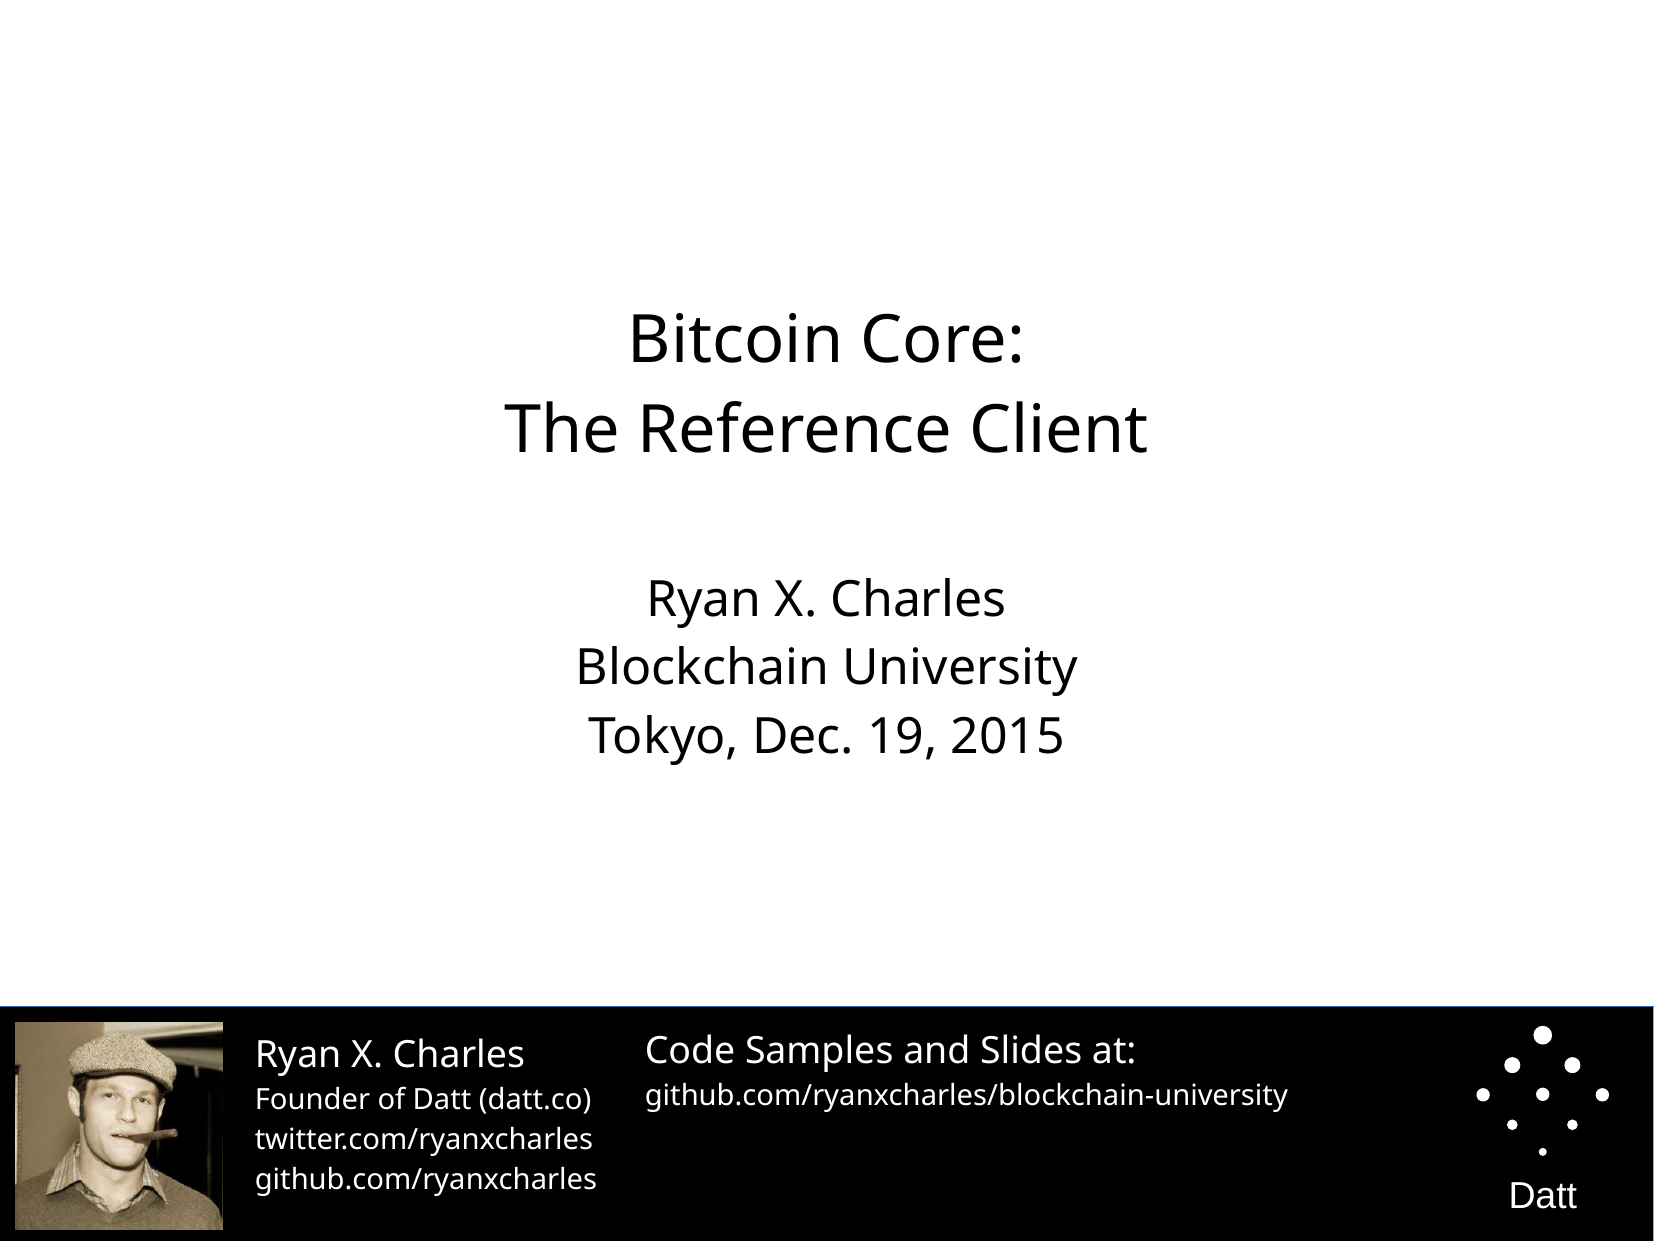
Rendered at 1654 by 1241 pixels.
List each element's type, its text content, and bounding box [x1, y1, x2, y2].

text_box Ryan X. Charles Founder of Datt (datt.co) twitter.com/ryanxcharles github.com/ryanxcharles [240, 1020, 976, 1241]
text_box Code Samples and Slides at: github.com/ryanxcharles/blockchain-university [630, 1015, 1403, 1156]
text_box Bitcoin Core: The Reference Client Ryan X. Charles Blockchain University Tokyo, Dec. 19, 2015 [82, 49, 1571, 1010]
text_box [0, 1006, 1654, 1241]
picture [15, 1022, 223, 1231]
picture [1475, 1023, 1611, 1159]
text_box Datt [1452, 1167, 1633, 1241]
